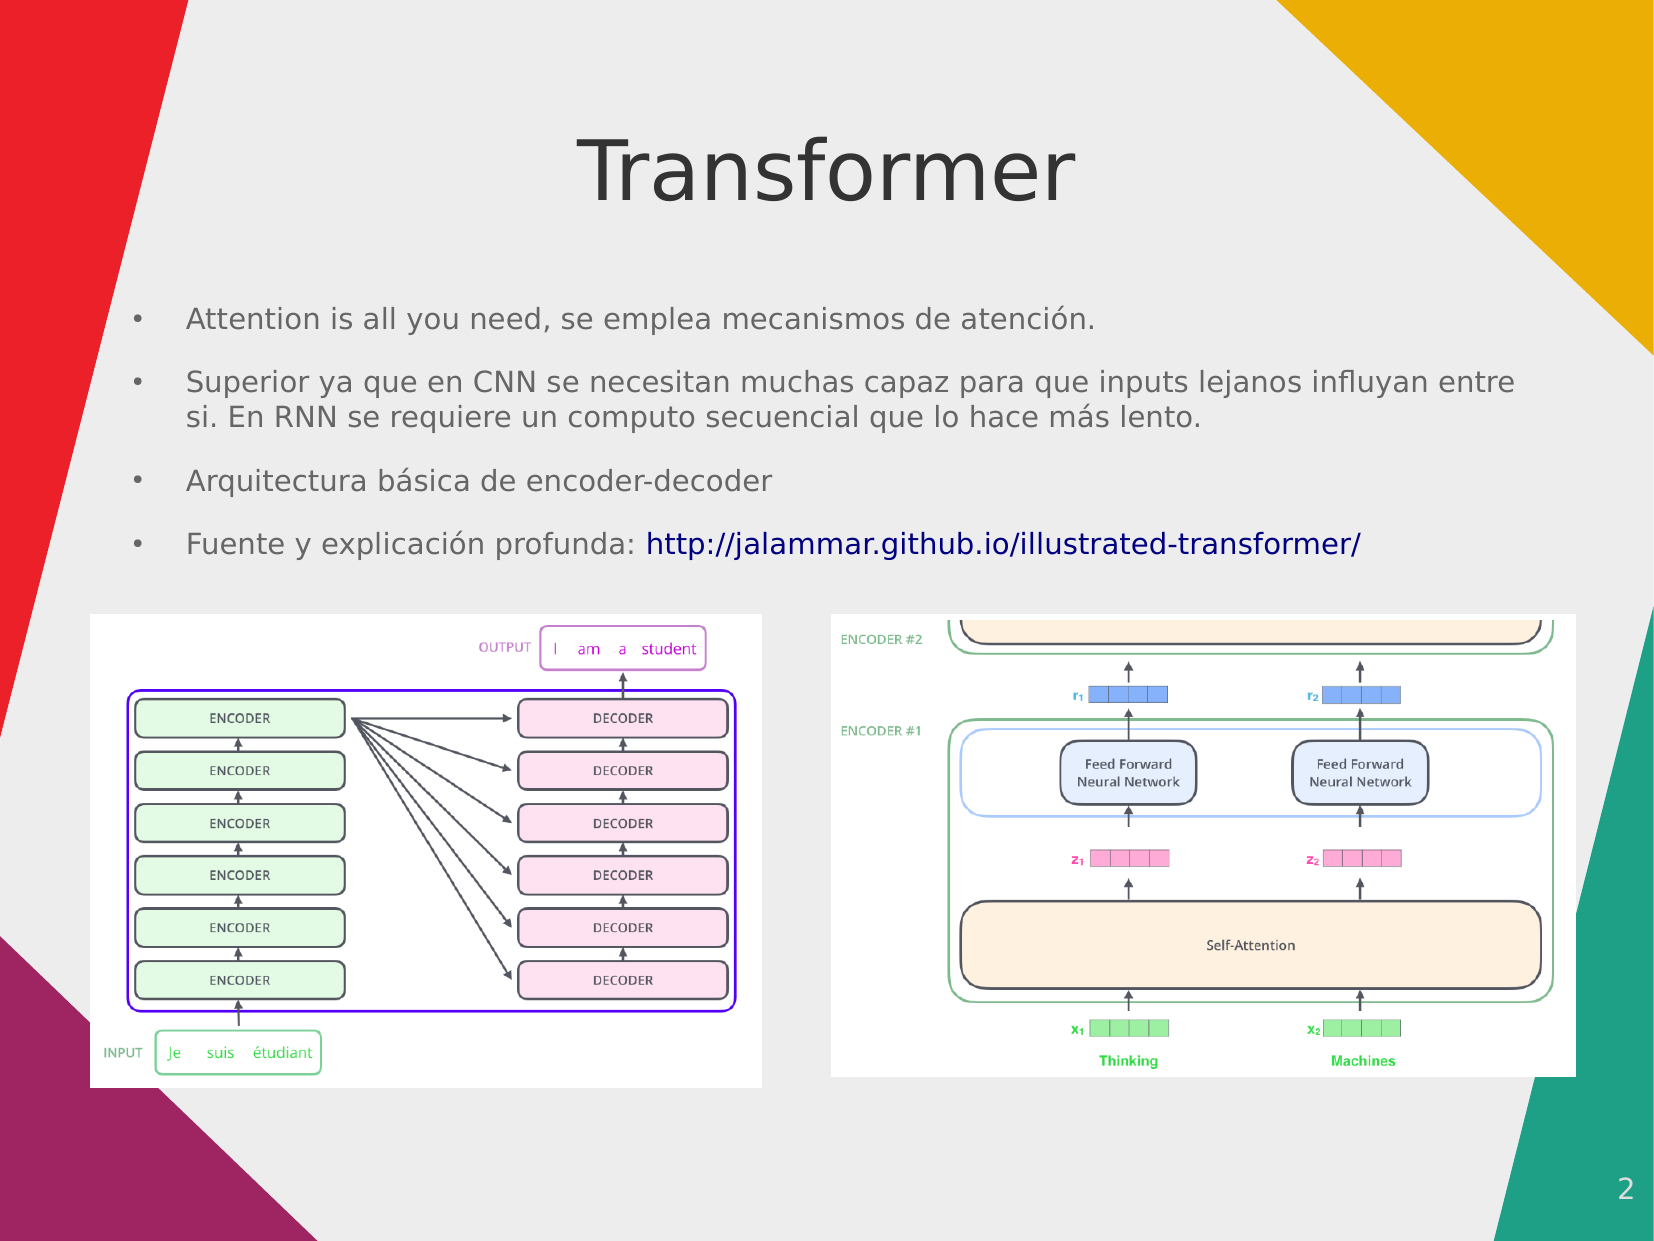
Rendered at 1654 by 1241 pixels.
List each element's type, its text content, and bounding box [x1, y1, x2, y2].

title Transformer [114, 73, 1539, 271]
list Attention is all you need, se emplea mecanismos de atención. Superior ya que en CNN se necesitan muchas capaz para que inputs lejanos influyan entre si. En RNN se requiere un computo secuencial que lo hace más lento. Arquitectura básica de encoder-decoder Fuente y explicación profunda: http://jalammar.github.io/illustrated-transformer/ [114, 302, 1539, 1033]
picture [831, 614, 1576, 1078]
picture [90, 614, 762, 1088]
